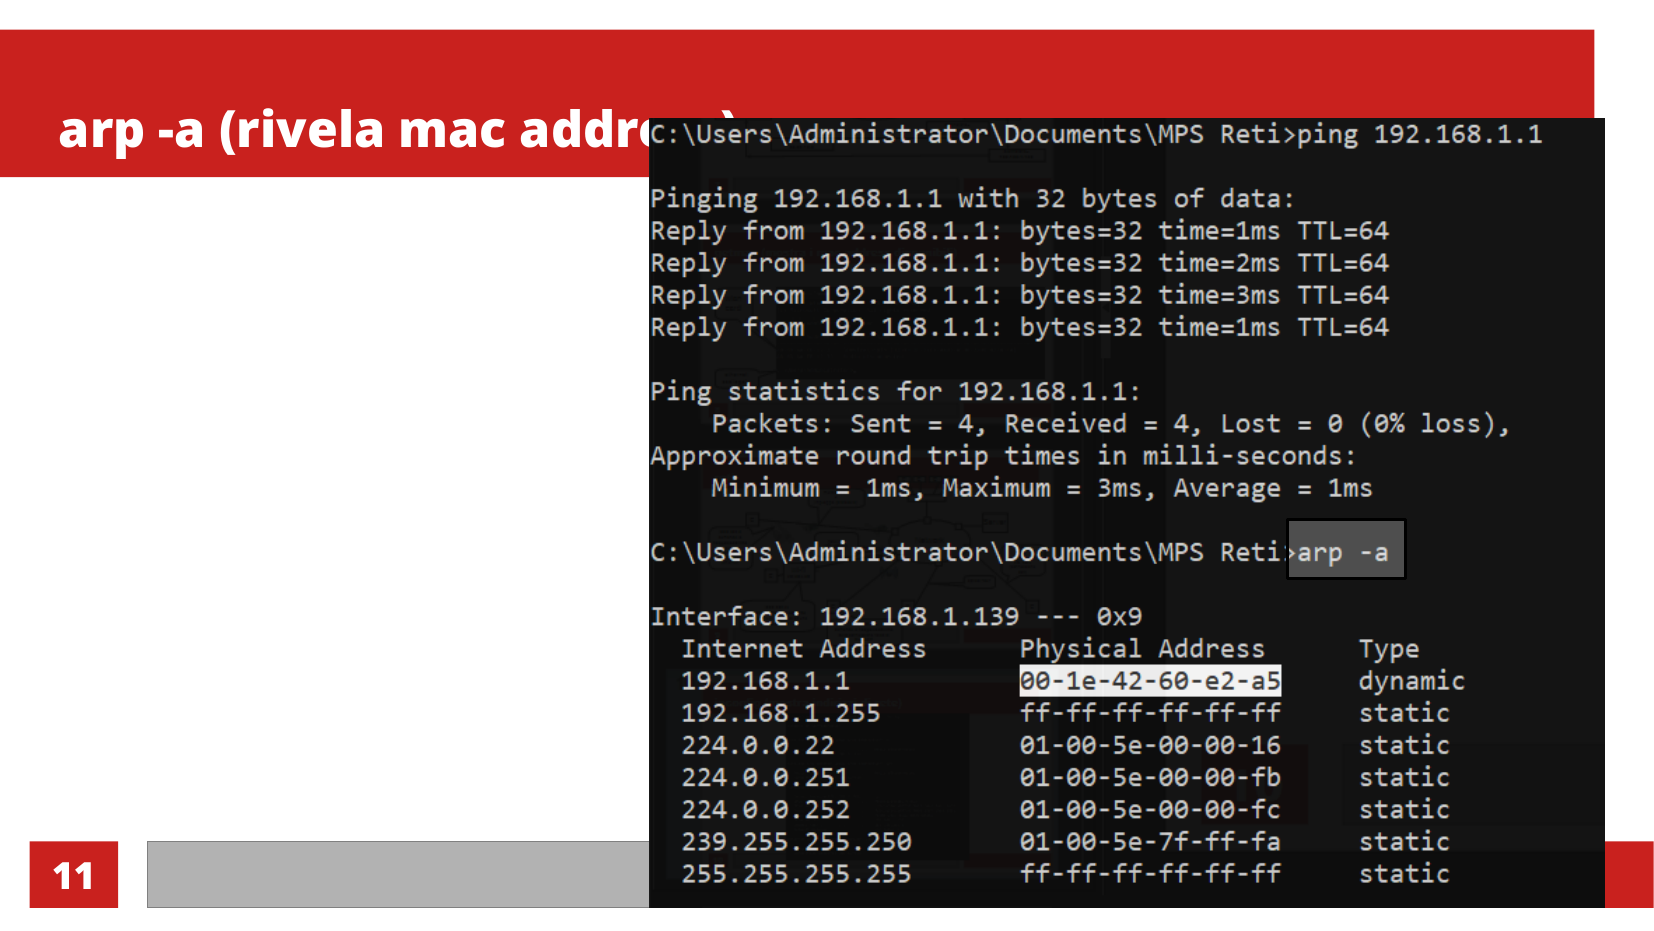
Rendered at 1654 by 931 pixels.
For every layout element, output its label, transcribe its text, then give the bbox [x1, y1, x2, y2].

picture [649, 118, 1605, 908]
title arp -a (rivela mac address) [59, 44, 1595, 163]
text_box [1287, 519, 1406, 579]
